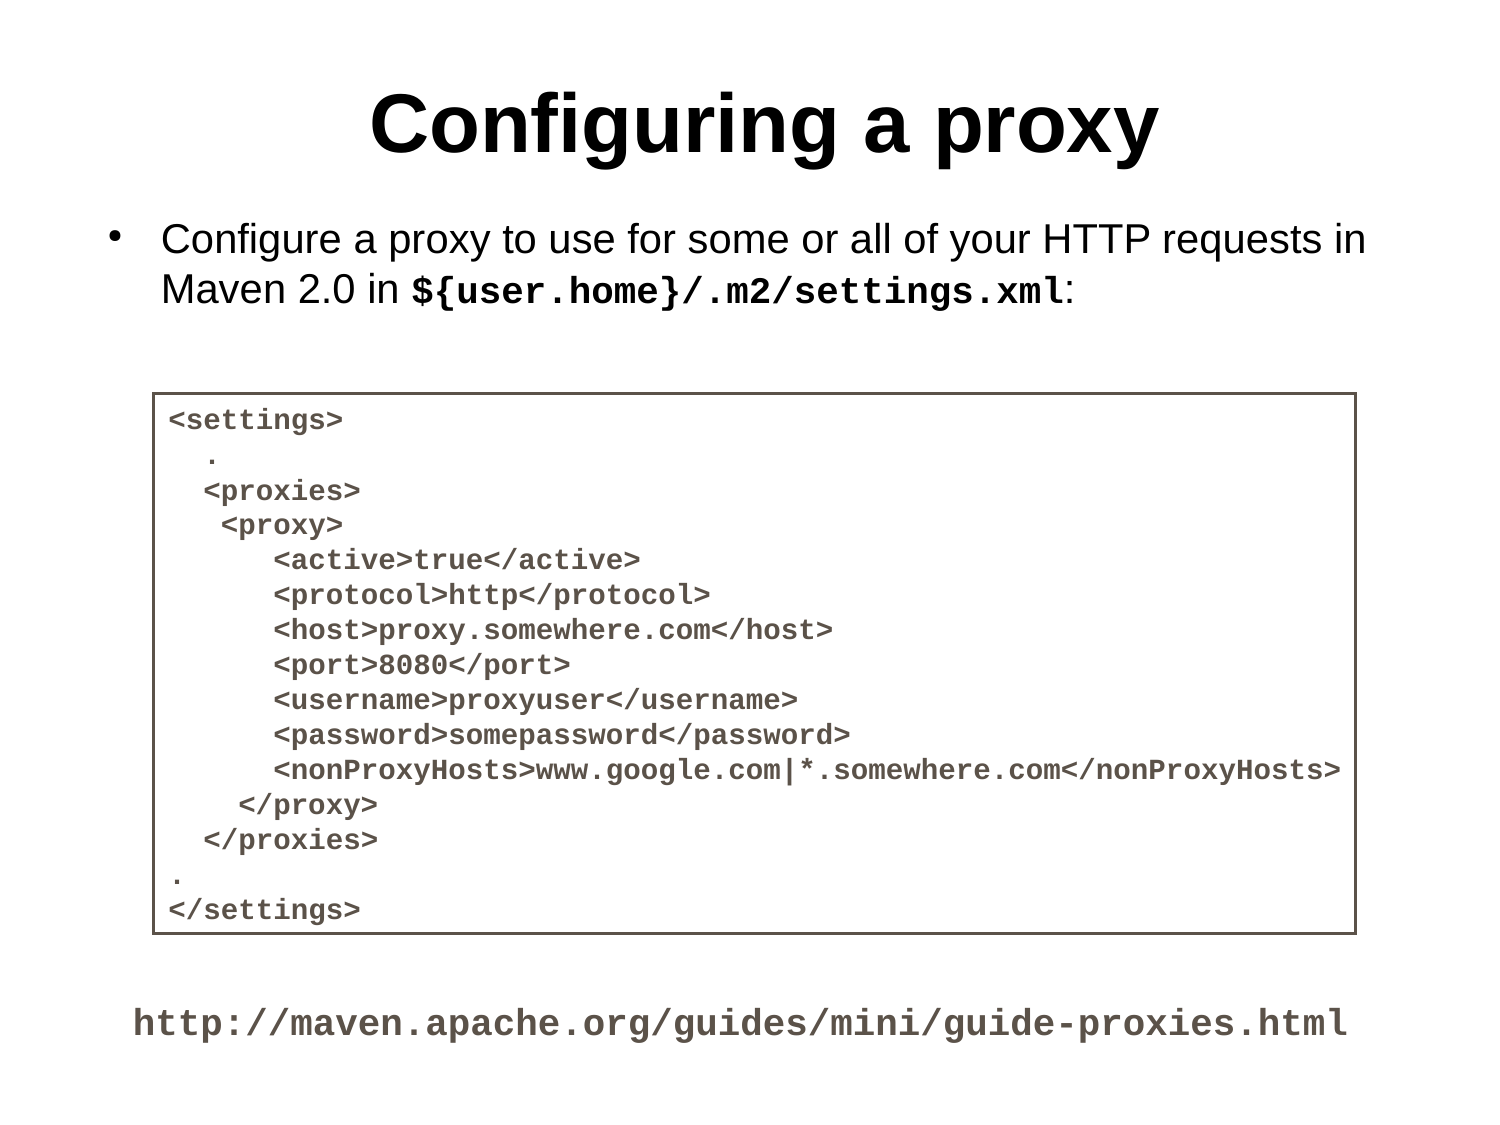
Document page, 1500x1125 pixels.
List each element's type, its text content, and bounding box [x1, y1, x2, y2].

text_box <settings> . <proxies> <proxy> <active>true</active> <protocol>http</protocol> <host>proxy.somewhere.com</host> <port>8080</port> <username>proxyuser</username> <password>somepassword</password> <nonProxyHosts>www.google.com|*.somewhere.com</nonProxyHosts> </proxy> </proxies> . </settings> [153, 393, 1356, 934]
title Configuring a proxy [75, 44, 1425, 177]
text_box http://maven.apache.org/guides/mini/guide-proxies.html [118, 990, 1386, 1052]
list Configure a proxy to use for some or all of your HTTP requests in Maven 2.0 in ${user.home}/.m2/settings.xml: [75, 204, 1395, 1075]
